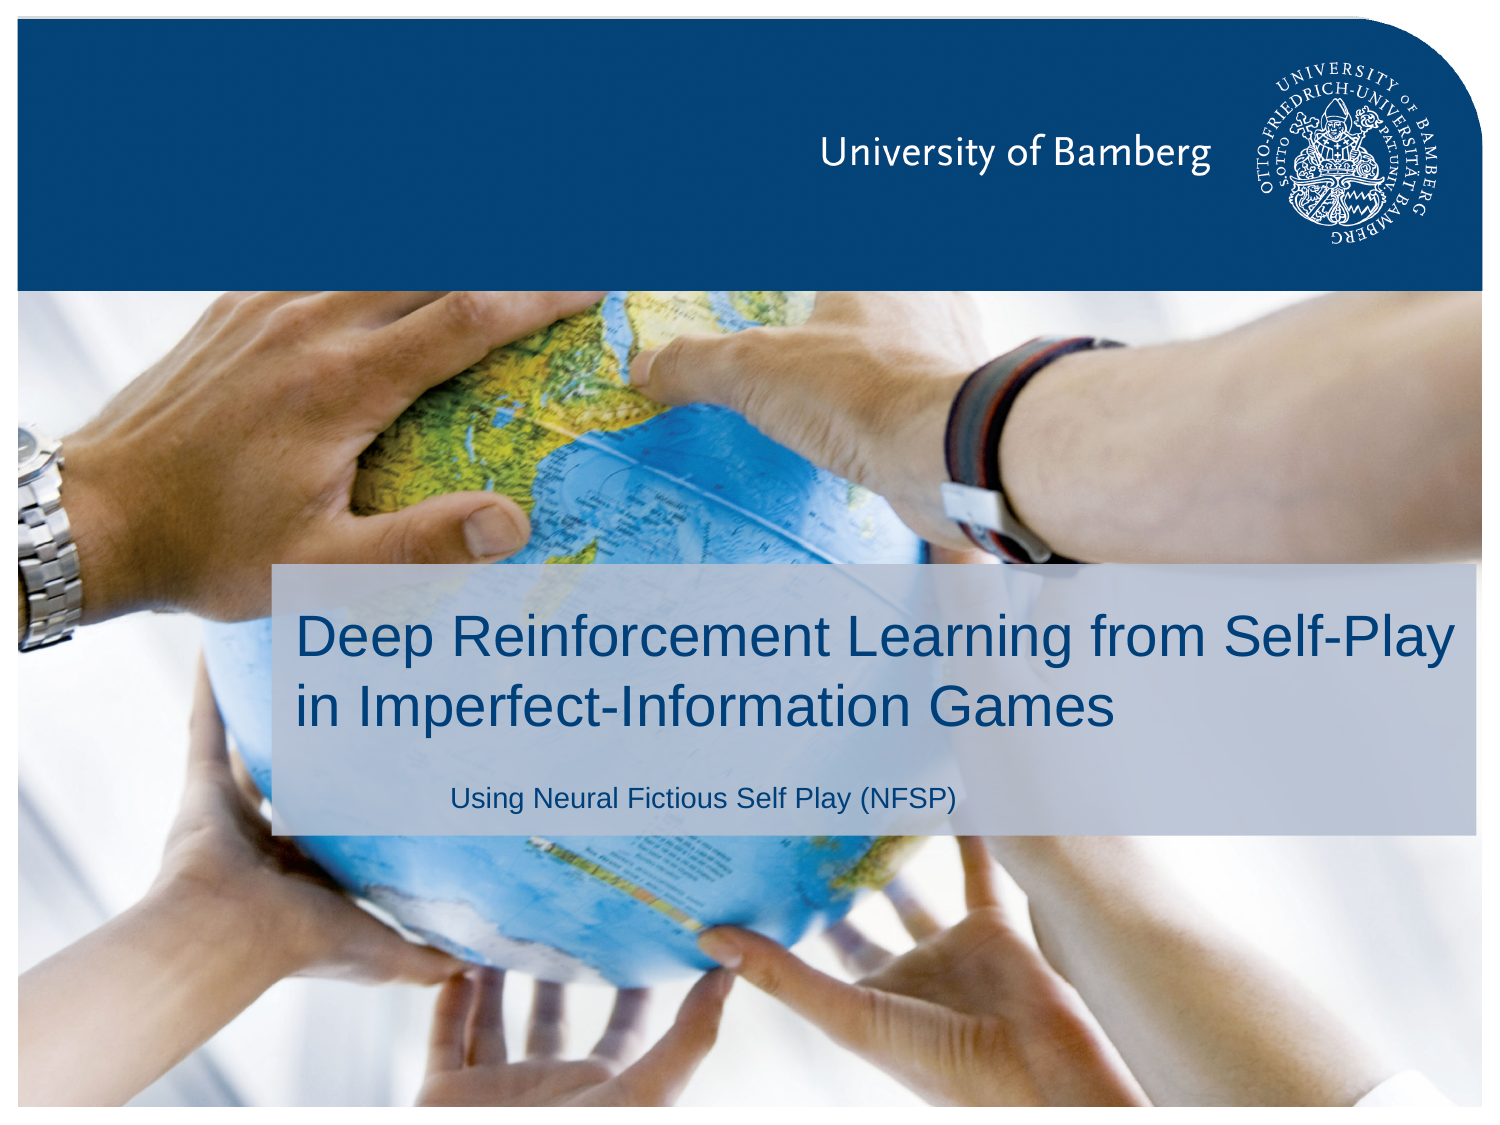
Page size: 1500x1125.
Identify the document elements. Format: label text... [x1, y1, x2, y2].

picture [0, 0, 1500, 1125]
text_box [271, 564, 1477, 836]
subtitle Using Neural Fictious Self Play (NFSP) [449, 761, 1418, 832]
title Deep Reinforcement Learning from Self-Play in Imperfect-Information Games [281, 555, 1482, 781]
